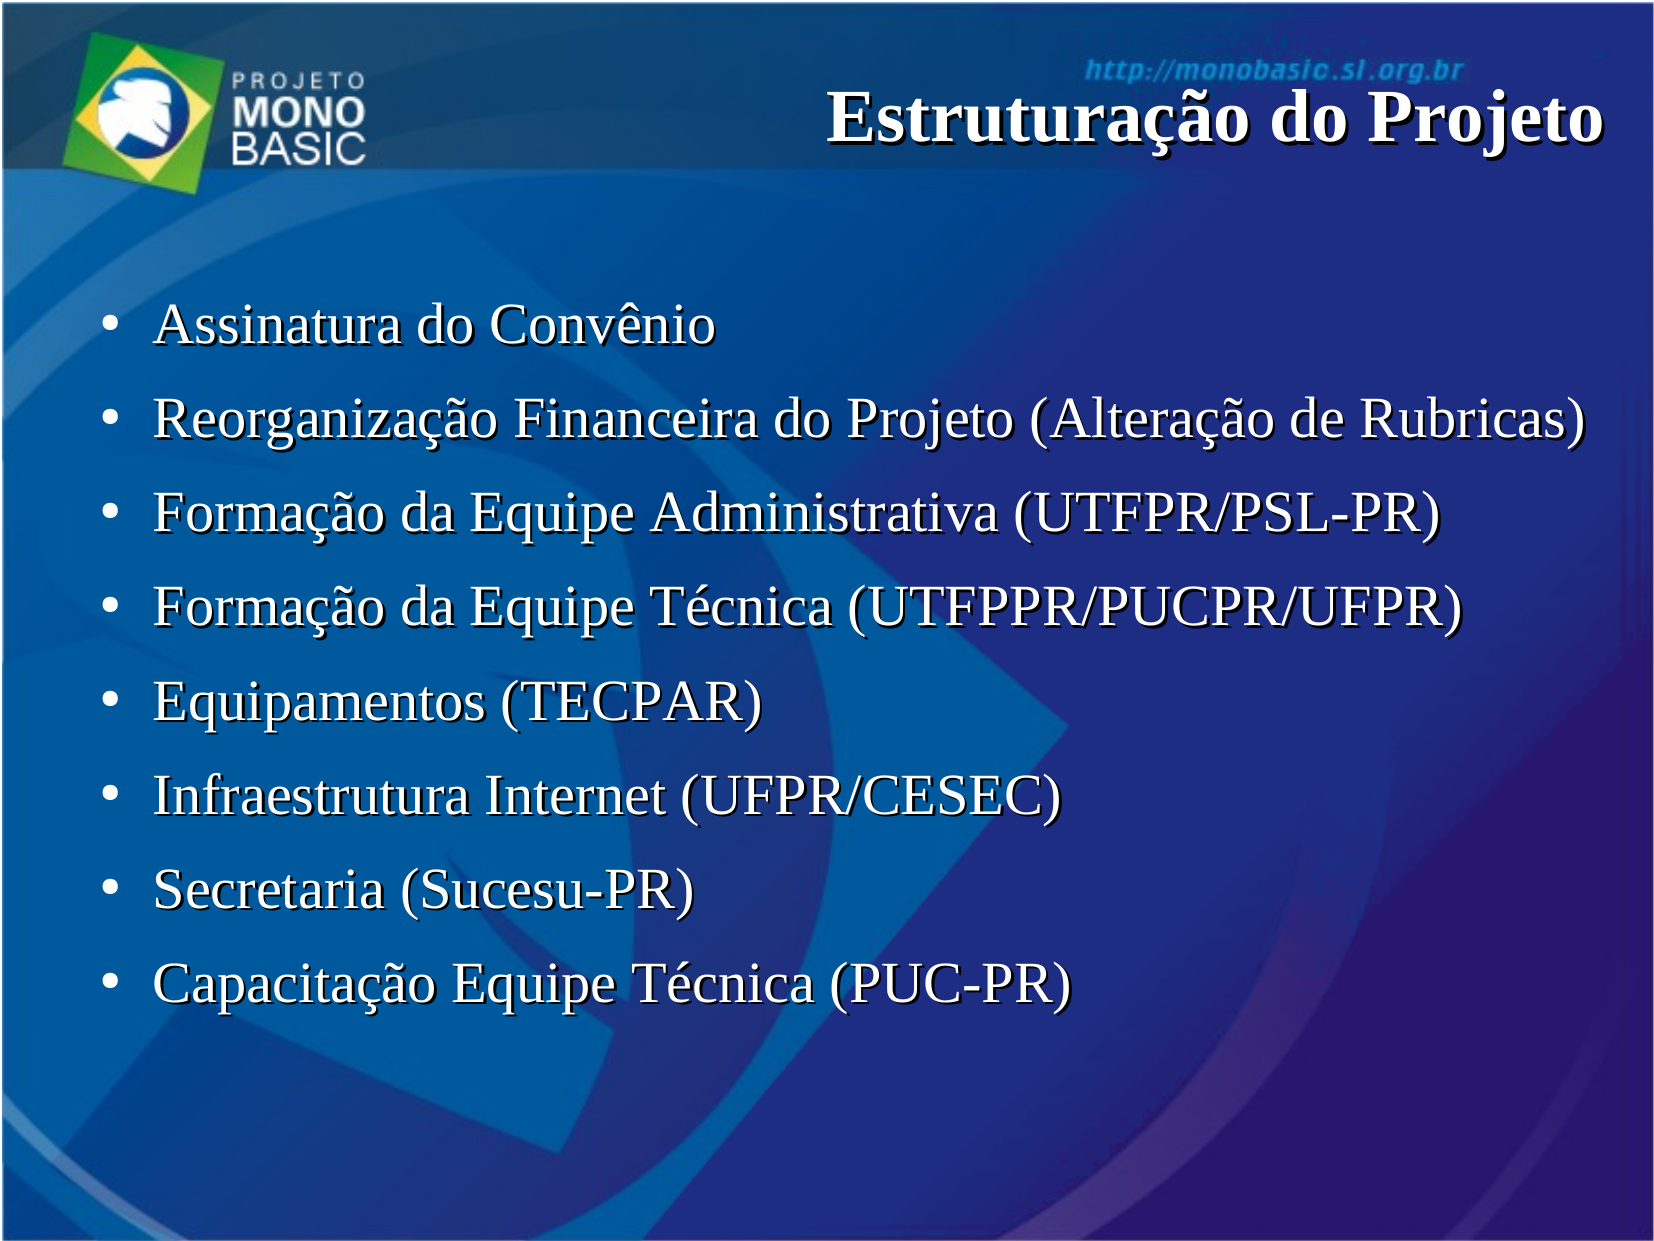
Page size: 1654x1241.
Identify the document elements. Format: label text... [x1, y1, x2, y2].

title Estruturação do Projeto [222, 43, 1606, 191]
picture [2, 2, 1654, 1241]
list Assinatura do Convênio Reorganização Financeira do Projeto (Alteração de Rubricas) Formação da Equipe Administrativa (UTFPR/PSL-PR) Formação da Equipe Técnica (UTFPPR/PUCPR/UFPR) Equipamentos (TECPAR) Infraestrutura Internet (UFPR/CESEC) Secretaria (Sucesu-PR) Capacitação Equipe Técnica (PUC-PR) [64, 291, 1624, 1073]
